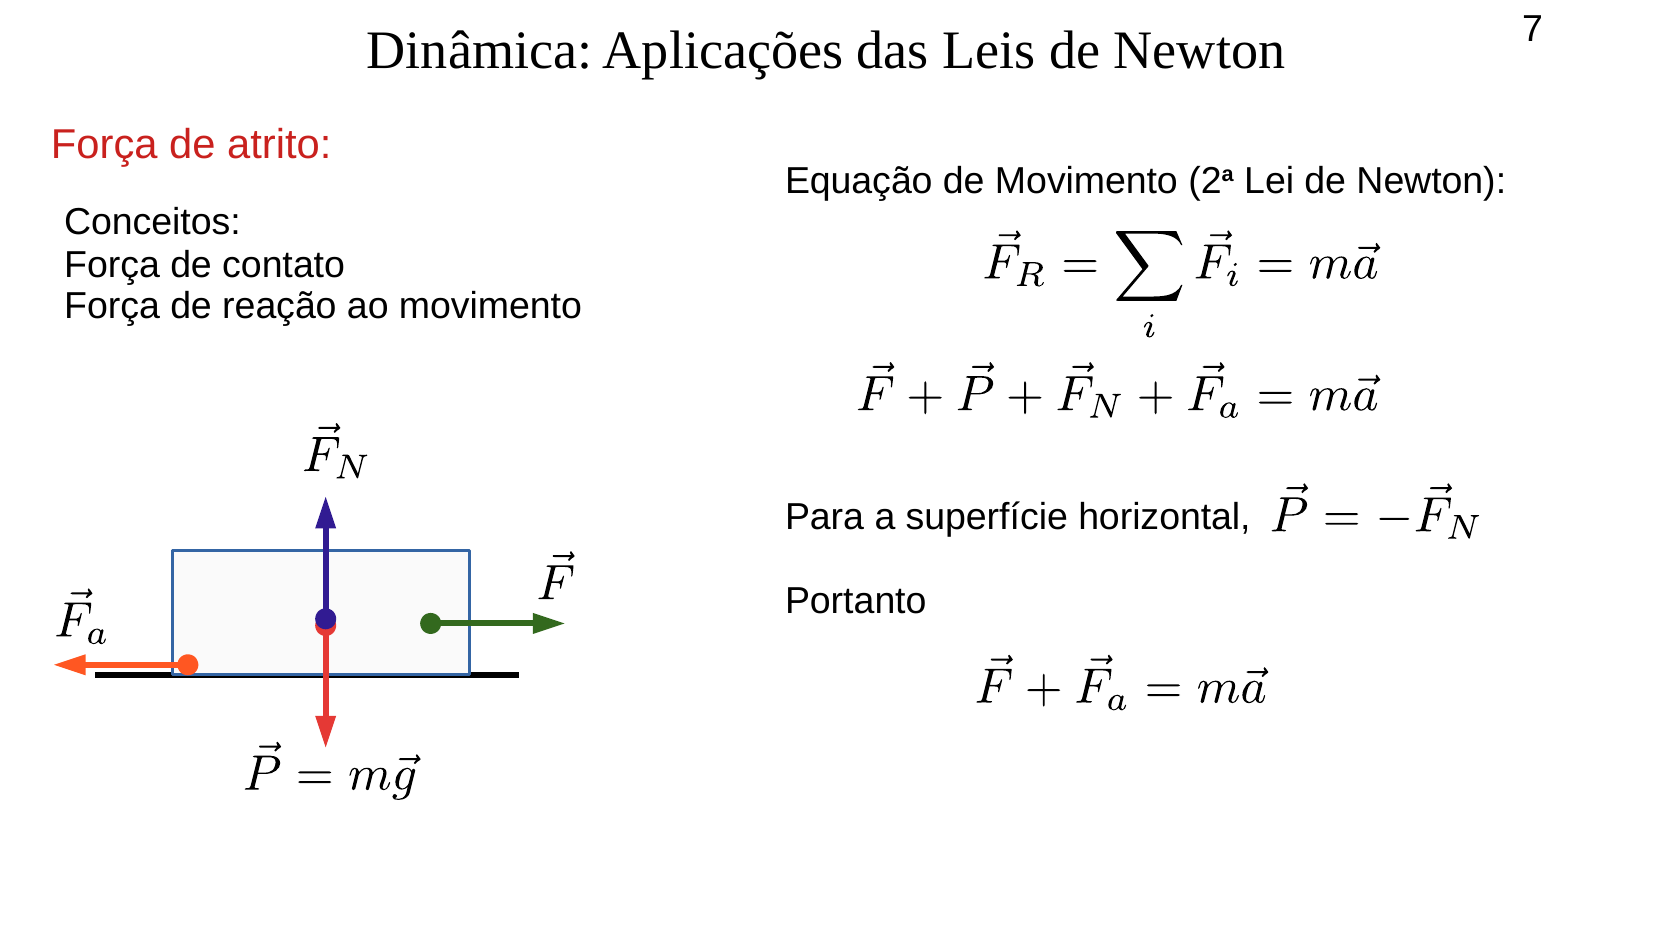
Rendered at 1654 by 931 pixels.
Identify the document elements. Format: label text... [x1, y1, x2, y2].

text_box [329, 550, 470, 675]
picture [1267, 481, 1481, 541]
text_box [172, 550, 323, 675]
text_box Dinâmica: Aplicações das Leis de Newton [352, 0, 1302, 88]
picture [300, 421, 370, 481]
text_box Conceitos: Força de contato Força de reação ao movimento [49, 193, 770, 377]
text_box Força de atrito: [36, 112, 1572, 268]
picture [52, 586, 108, 647]
picture [972, 652, 1271, 713]
text_box Equação de Movimento (2a Lei de Newton): Para a superfície horizontal, Portanto [770, 152, 1522, 673]
picture [855, 230, 1381, 418]
text_box [172, 668, 182, 675]
picture [536, 551, 575, 600]
picture [240, 739, 423, 802]
text_box <number> [1507, 0, 1654, 71]
